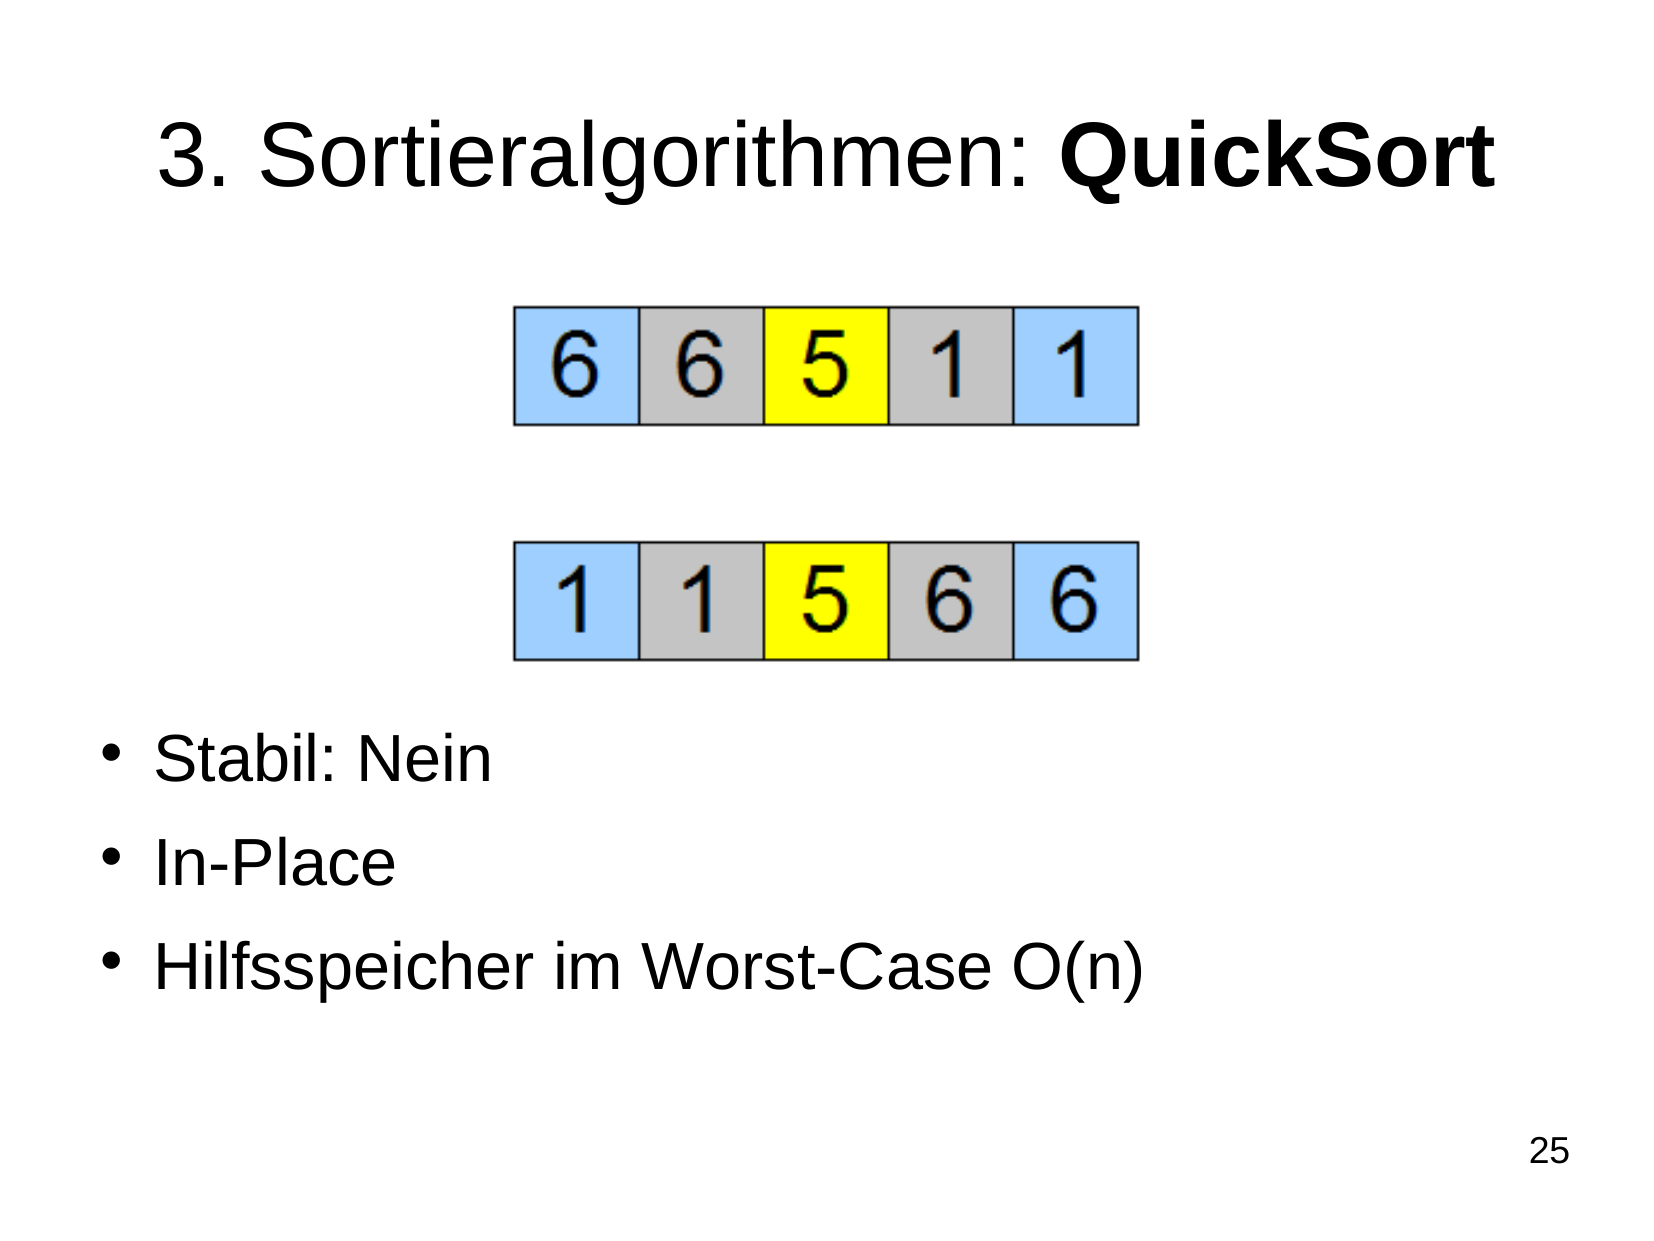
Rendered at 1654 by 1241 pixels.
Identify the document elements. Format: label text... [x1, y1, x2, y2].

title 3. Sortieralgorithmen: QuickSort [82, 49, 1571, 257]
picture [490, 290, 1164, 681]
list Stabil: Nein In-Place Hilfsspeicher im Worst-Case O(n) [82, 717, 1571, 1109]
